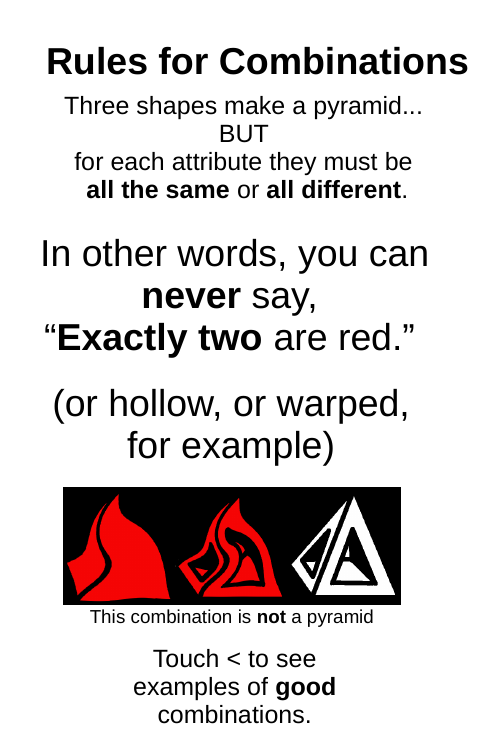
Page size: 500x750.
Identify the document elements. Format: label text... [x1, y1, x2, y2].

text_box Rules for Combinations [31, 32, 485, 90]
text_box Touch < to see examples of good combinations. [118, 637, 381, 737]
text_box In other words, you can never say, “Exactly two are red.” [25, 225, 488, 408]
text_box Three shapes make a pyramid... BUT for each attribute they must be all the same or all different. [49, 84, 451, 225]
text_box (or hollow, or warped, for example) [37, 375, 456, 474]
picture [63, 487, 401, 605]
text_box This combination is not a pyramid [75, 598, 413, 635]
